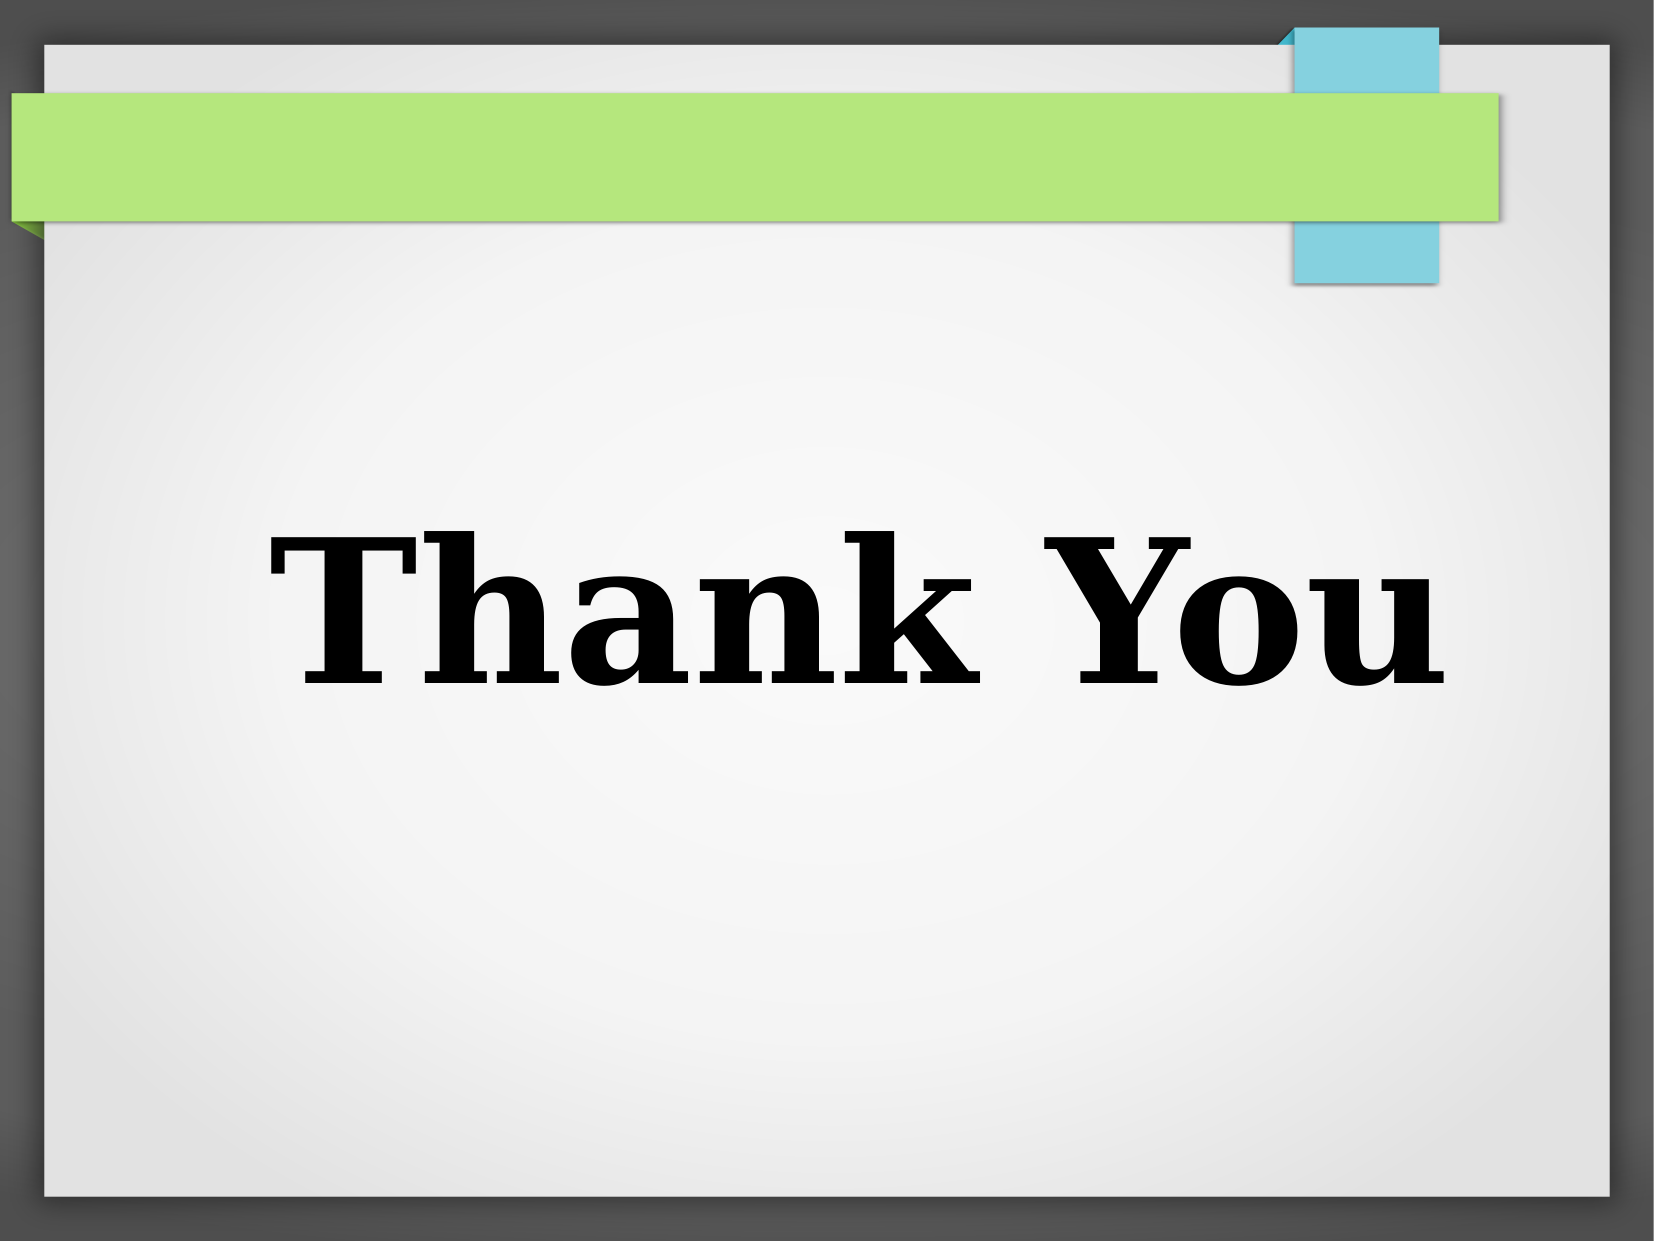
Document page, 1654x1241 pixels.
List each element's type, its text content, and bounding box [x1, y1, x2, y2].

list Thank You [71, 495, 1561, 1216]
picture [0, 0, 1654, 1241]
